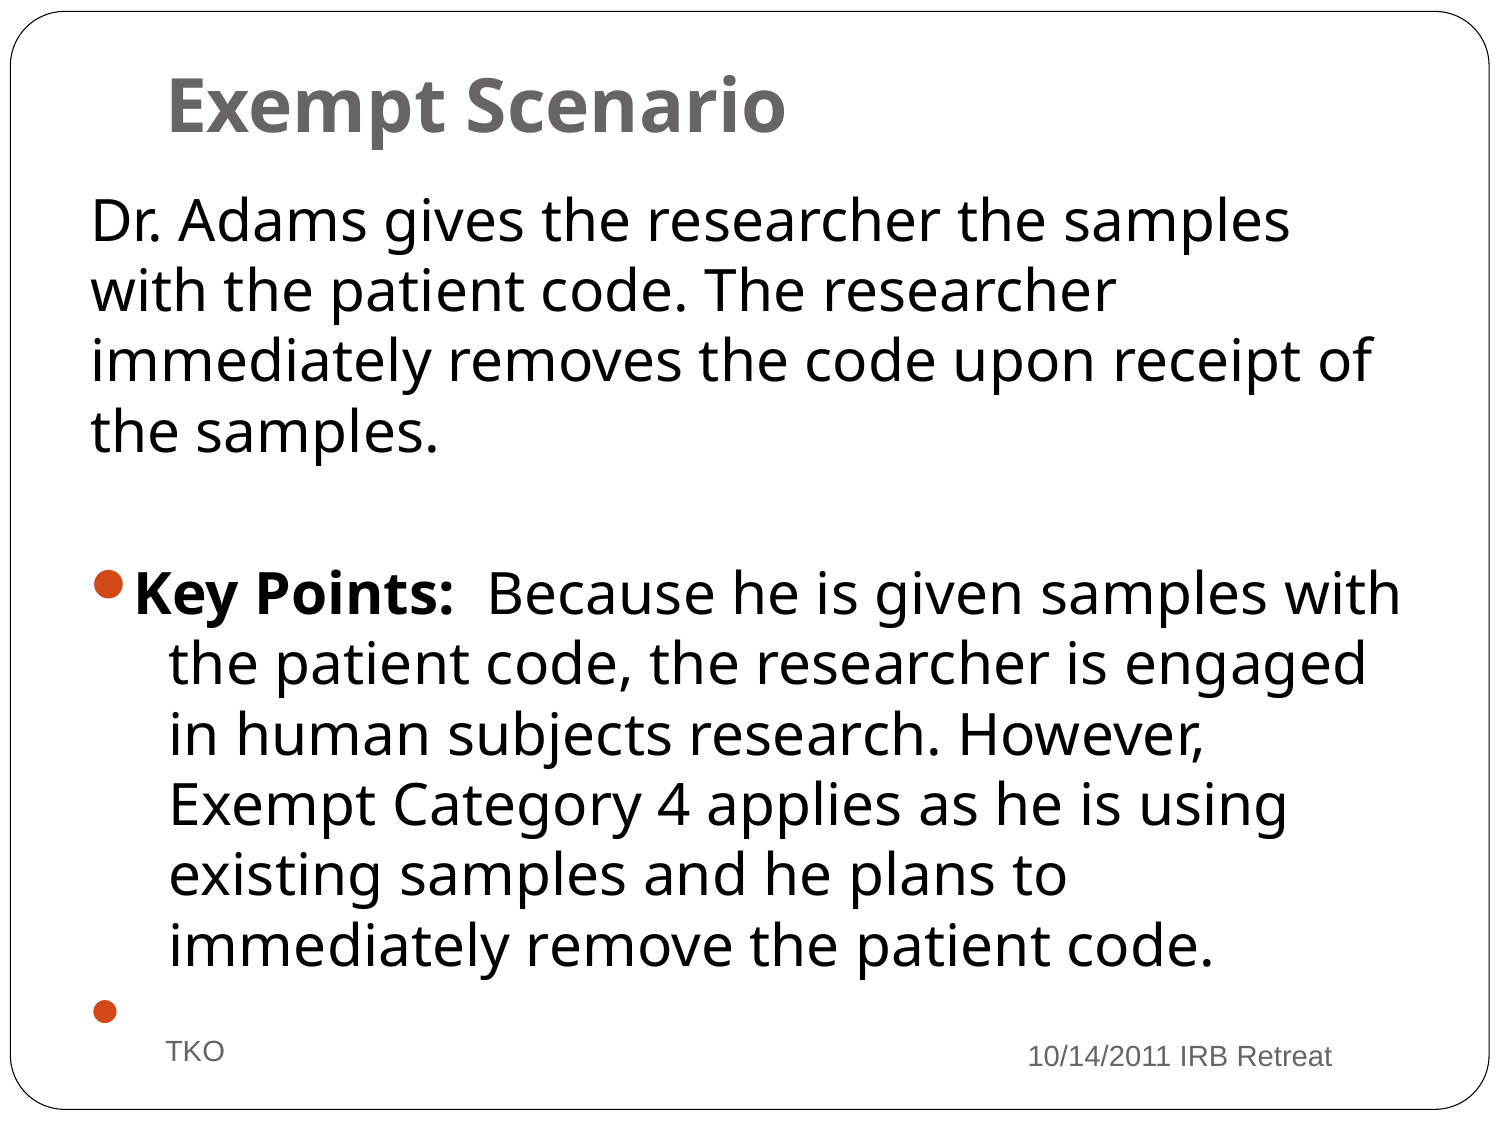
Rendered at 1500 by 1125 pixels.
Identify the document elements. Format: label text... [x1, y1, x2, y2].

text_box TKO [150, 1012, 801, 1088]
text_box 10/14/2011 IRB Retreat [1012, 1015, 1419, 1094]
list Dr. Adams gives the researcher the samples with the patient code. The researcher immediately removes the code upon receipt of the samples. Key Points: Because he is given samples with the patient code, the researcher is engaged in human subjects research. However, Exempt Category 4 applies as he is using existing samples and he plans to immediately remove the patient code. [75, 174, 1426, 988]
title Exempt Scenario [150, 45, 1426, 163]
